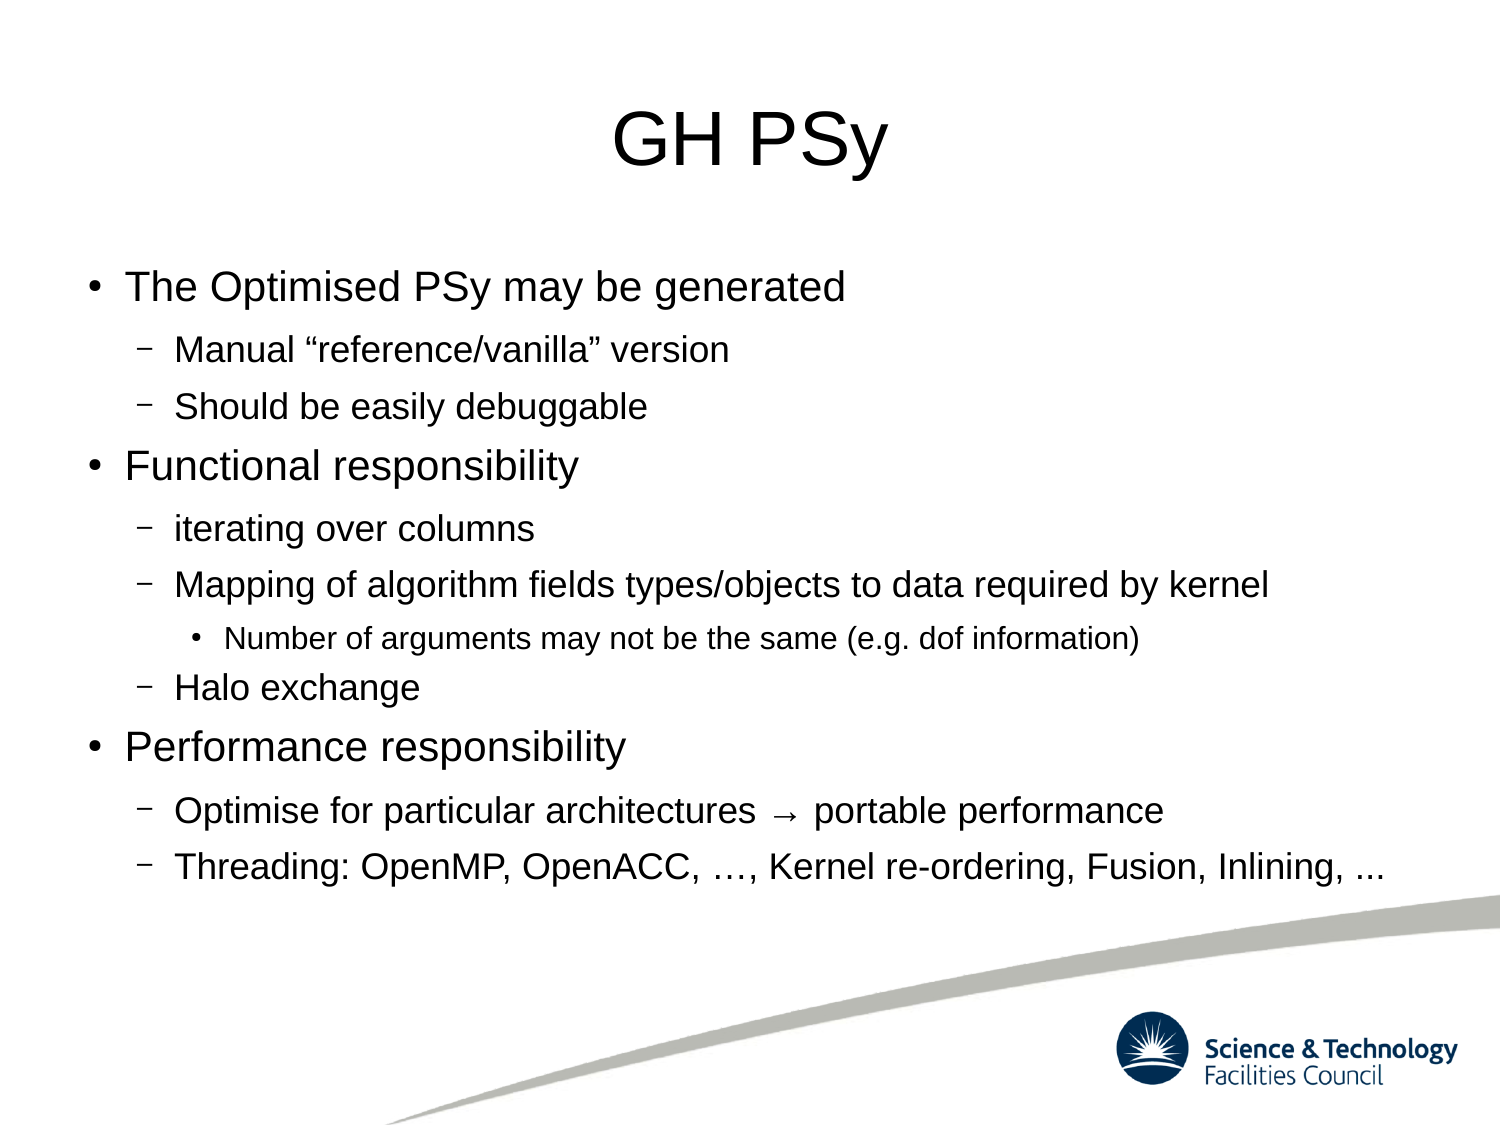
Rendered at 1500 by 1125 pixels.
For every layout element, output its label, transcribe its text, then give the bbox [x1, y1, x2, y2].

title GH PSy [75, 44, 1425, 233]
list The Optimised PSy may be generated Manual “reference/vanilla” version Should be easily debuggable Functional responsibility iterating over columns Mapping of algorithm fields types/objects to data required by kernel Number of arguments may not be the same (e.g. dof information) Halo exchange Performance responsibility Optimise for particular architectures → portable performance Threading: OpenMP, OpenACC, …, Kernel re-ordering, Fusion, Inlining, ... [75, 263, 1395, 916]
picture [371, 894, 1500, 1125]
